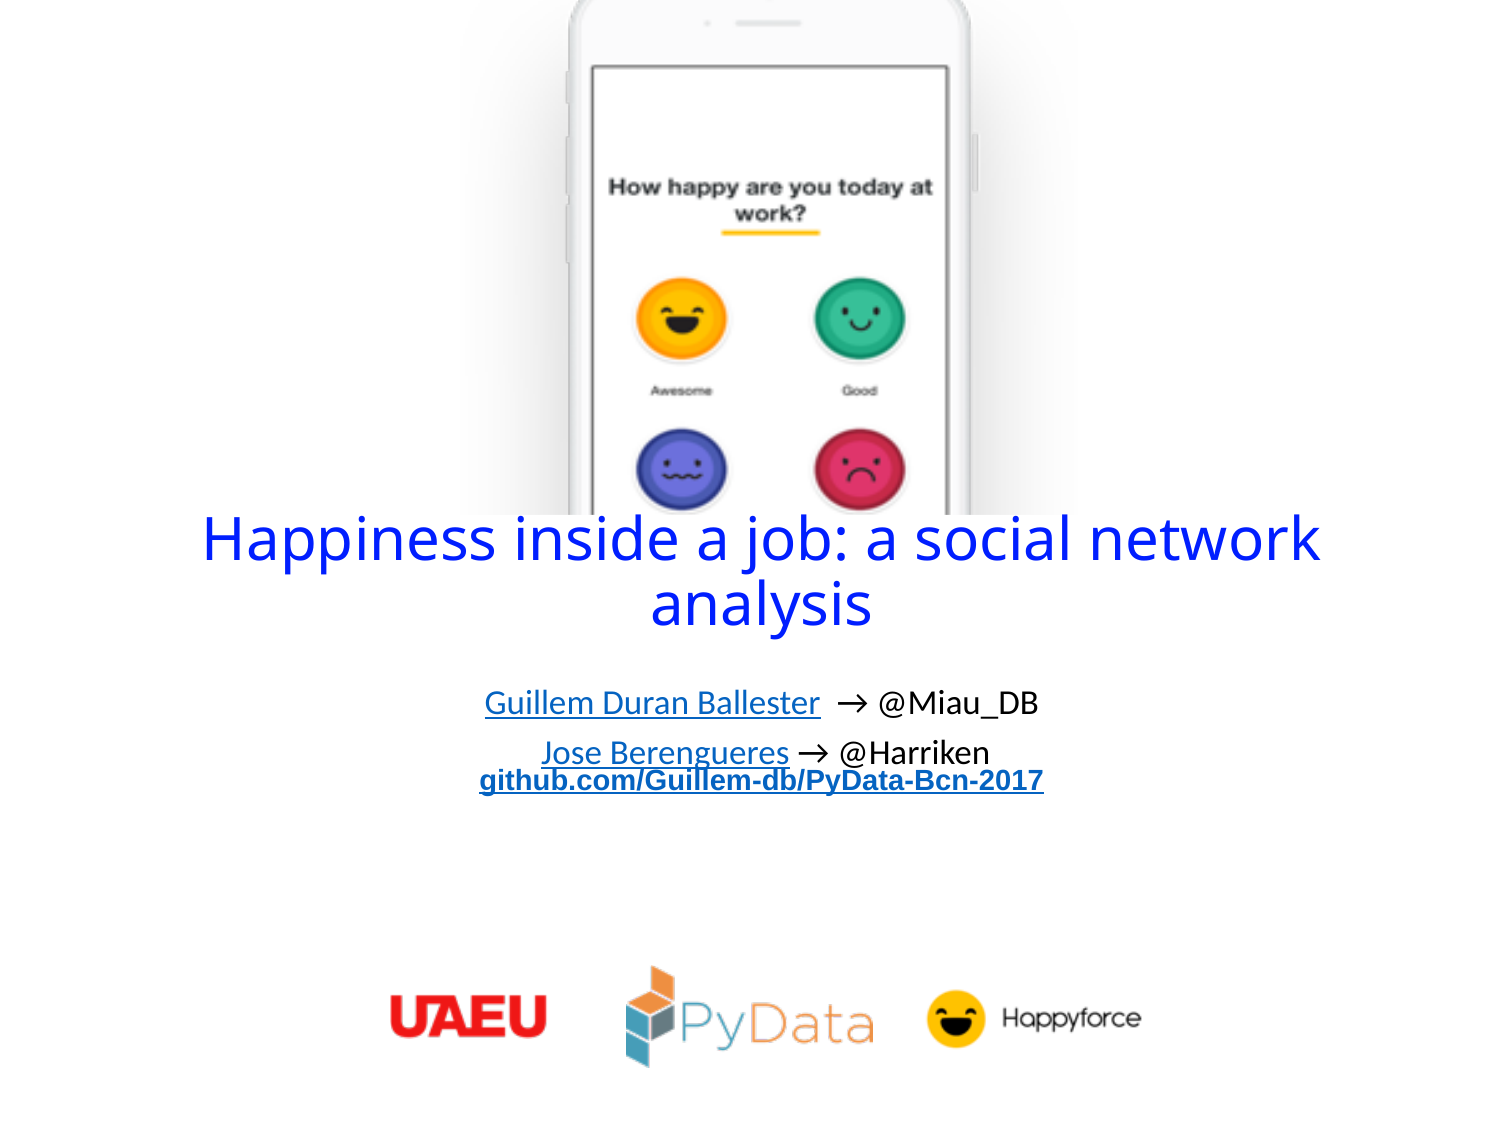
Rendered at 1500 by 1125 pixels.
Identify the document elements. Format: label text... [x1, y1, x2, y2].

picture [909, 982, 1173, 1051]
text_box [806, 532, 824, 556]
subtitle Guillem Duran Ballester → @Miau_DB Jose Berengueres → @Harriken github.com/Guillem-db/PyData-Bcn-2017 [199, 683, 1325, 1125]
title Happiness inside a job: a social network analysis [88, 578, 1436, 647]
picture [460, 0, 1078, 514]
picture [390, 994, 548, 1039]
text_box [618, 532, 636, 556]
text_box [0, 514, 1500, 1125]
picture [626, 965, 873, 1068]
